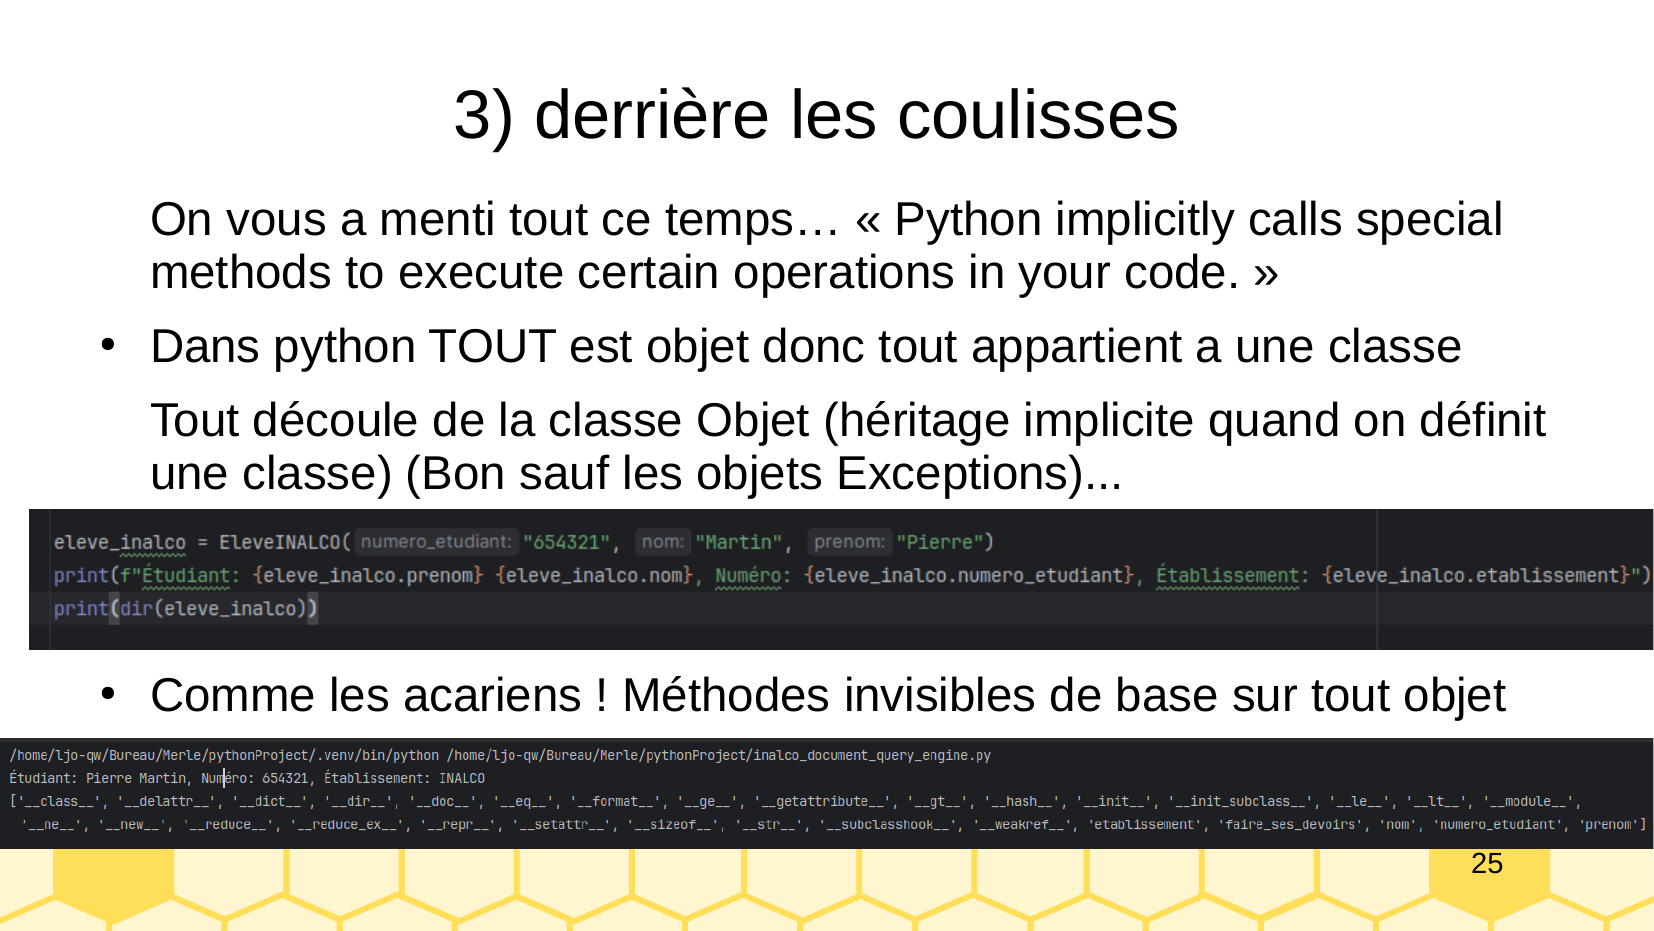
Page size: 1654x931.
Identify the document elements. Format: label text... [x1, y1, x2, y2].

list On vous a menti tout ce temps… « Python implicitly calls special methods to execute certain operations in your code. » Dans python TOUT est objet donc tout appartient a une classe Tout découle de la classe Objet (héritage implicite quand on définit une classe) (Bon sauf les objets Exceptions)... Comme les acariens ! Méthodes invisibles de base sur tout objet [82, 192, 1571, 509]
picture [29, 509, 1654, 650]
title 3) derrière les coulisses [82, 37, 1571, 192]
list On vous a menti tout ce temps… « Python implicitly calls special methods to execute certain operations in your code. » Dans python TOUT est objet donc tout appartient a une classe Tout découle de la classe Objet (héritage implicite quand on définit une classe) (Bon sauf les objets Exceptions)... Comme les acariens ! Méthodes invisibles de base sur tout objet [82, 650, 1571, 732]
picture [0, 738, 1654, 849]
